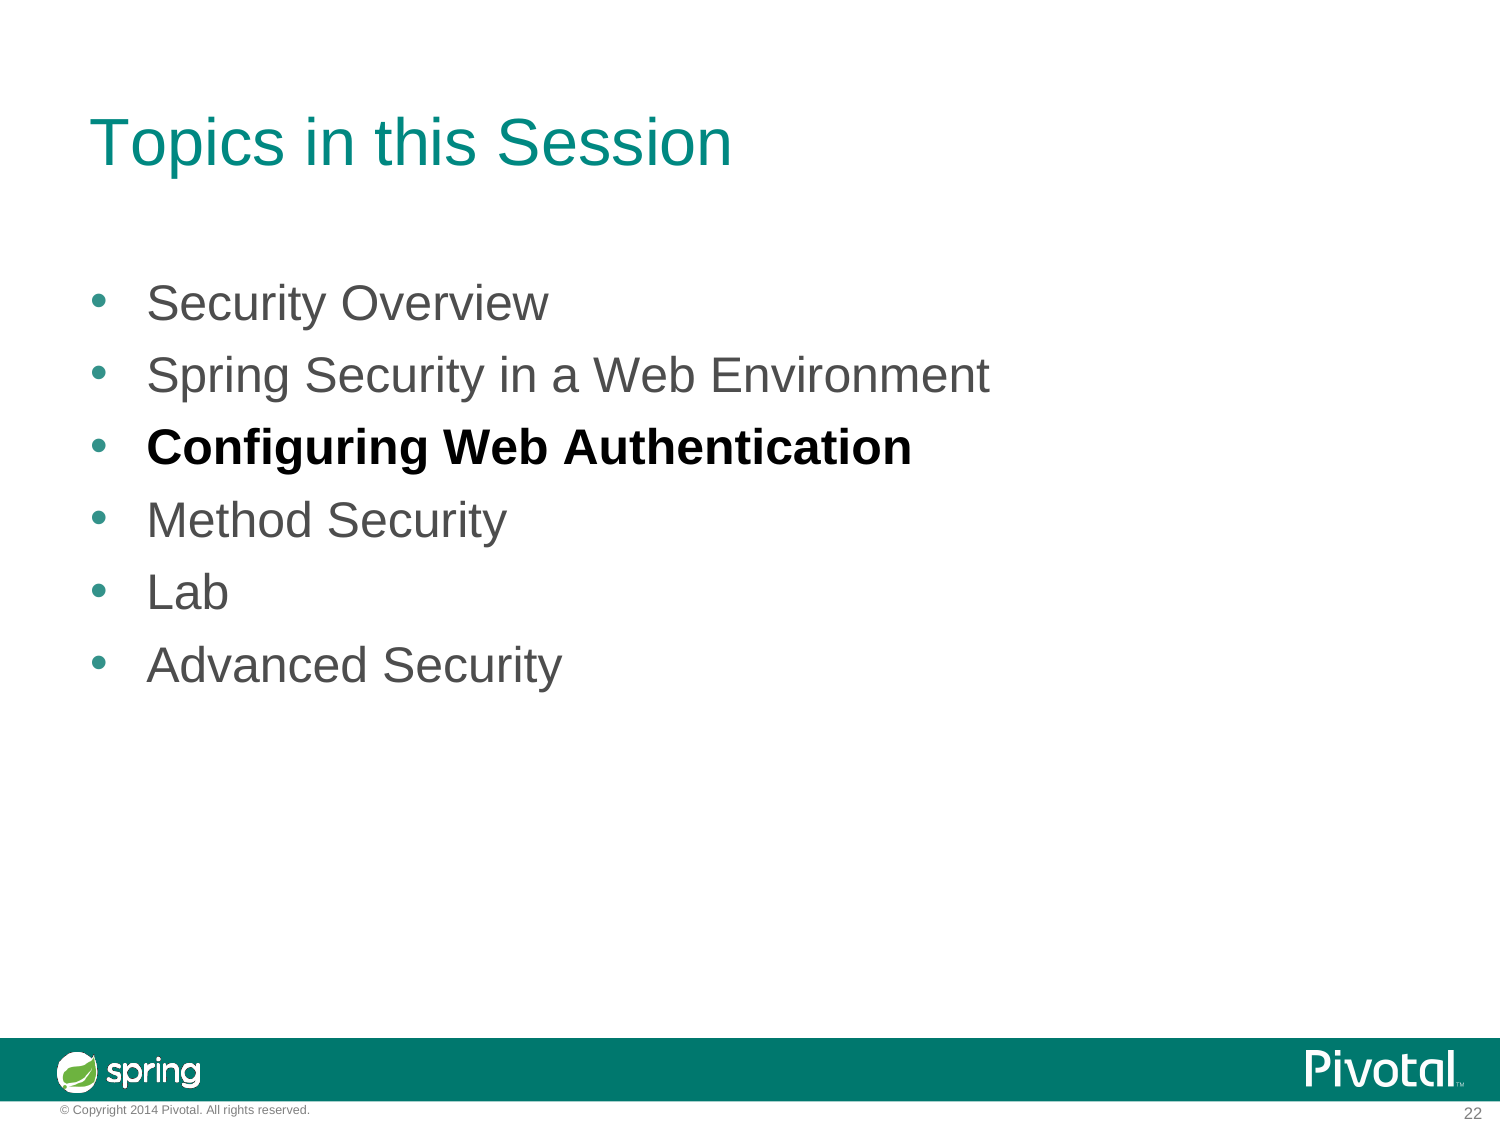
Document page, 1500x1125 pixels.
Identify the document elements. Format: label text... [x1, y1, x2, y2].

list Security Overview Spring Security in a Web Environment Configuring Web Authentication Method Security Lab Advanced Security [75, 262, 1426, 931]
title Topics in this Session [75, 45, 1426, 233]
picture [1306, 1050, 1464, 1087]
picture [32, 1041, 210, 1103]
